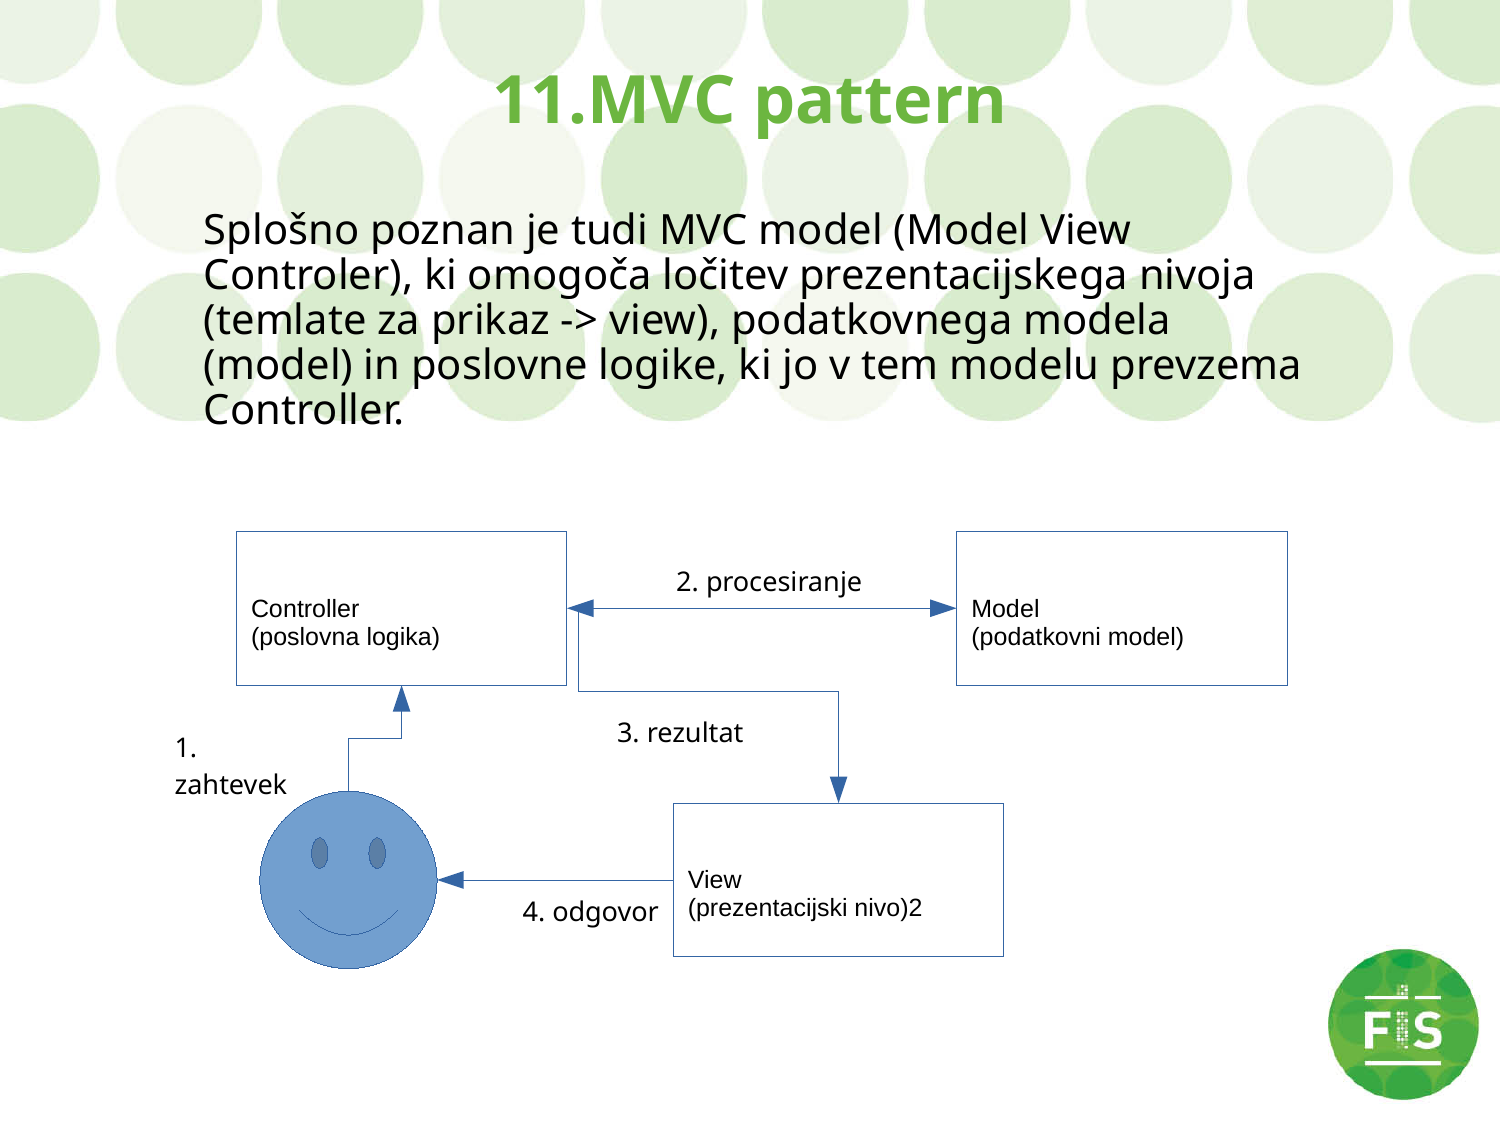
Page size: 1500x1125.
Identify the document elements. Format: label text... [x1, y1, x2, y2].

text_box Model (podatkovni model) [956, 531, 1288, 686]
text_box 1. zahtevek [159, 721, 331, 768]
text_box View (prezentacijski nivo)2 [673, 803, 1004, 957]
text_box [259, 791, 438, 969]
text_box 3. rezultat [602, 706, 827, 815]
title 11.MVC pattern [75, 59, 1425, 233]
text_box Controller (poslovna logika) [236, 531, 567, 686]
text_box 4. odgovor [507, 885, 733, 995]
list Splošno poznan je tudi MVC model (Model View Controler), ki omogoča ločitev prezentacijskega nivoja (temlate za prikaz -> view), podatkovnega modela (model) in poslovne logike, ki jo v tem modelu prevzema Controller. [118, 200, 1323, 473]
picture [0, 0, 1500, 1125]
text_box 2. procesiranje [661, 555, 886, 664]
